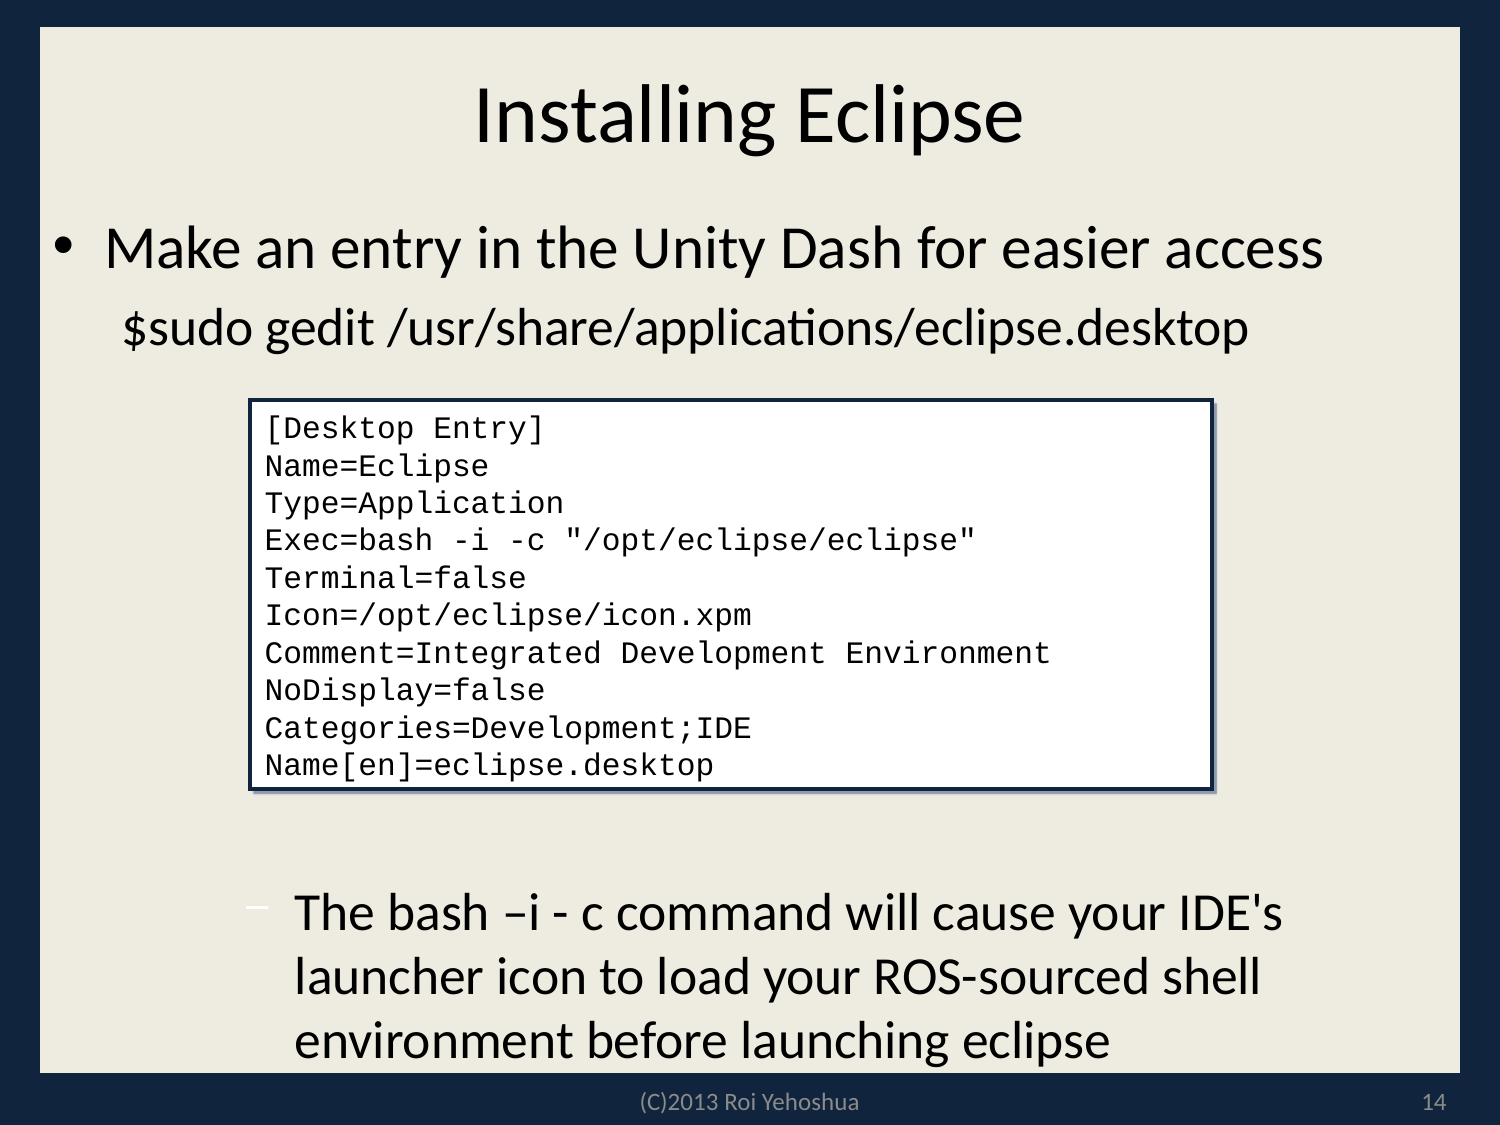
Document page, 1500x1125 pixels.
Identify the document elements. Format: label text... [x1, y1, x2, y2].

footer (C)2013 Roi Yehoshua [512, 1074, 988, 1125]
text_box [Desktop Entry] Name=Eclipse Type=Application Exec=bash -i -c "/opt/eclipse/eclipse" Terminal=false Icon=/opt/eclipse/icon.xpm Comment=Integrated Development Environment NoDisplay=false Categories=Development;IDE Name[en]=eclipse.desktop [249, 399, 1213, 790]
slide_number <number> [1111, 1074, 1462, 1125]
title Installing Eclipse [37, 31, 1463, 188]
list Make an entry in the Unity Dash for easier access $sudo gedit /usr/share/applications/eclipse.desktop The bash –i - c command will cause your IDE's launcher icon to load your ROS-sourced shell environment before launching eclipse [37, 200, 1463, 1080]
